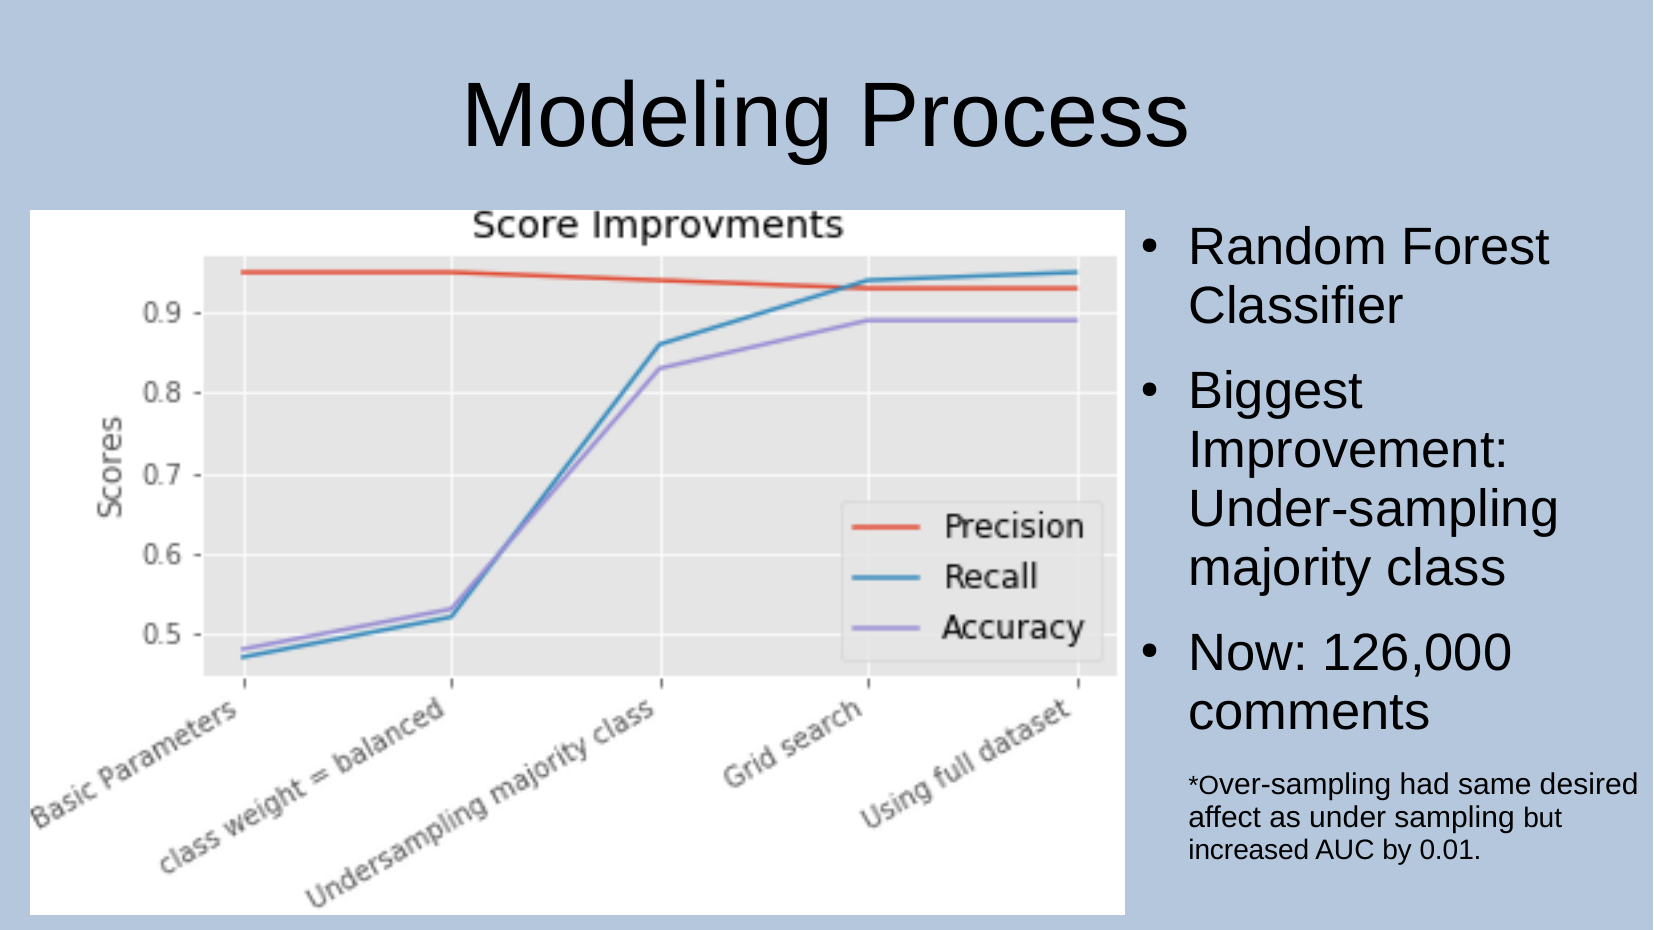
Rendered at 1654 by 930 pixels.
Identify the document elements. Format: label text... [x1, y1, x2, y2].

title Modeling Process [82, 36, 1571, 193]
picture [30, 209, 1125, 915]
list Random Forest Classifier Biggest Improvement: Under-sampling majority class Now: 126,000 comments *Over-sampling had same desired affect as under sampling but increased AUC by 0.01. [1124, 217, 1653, 871]
